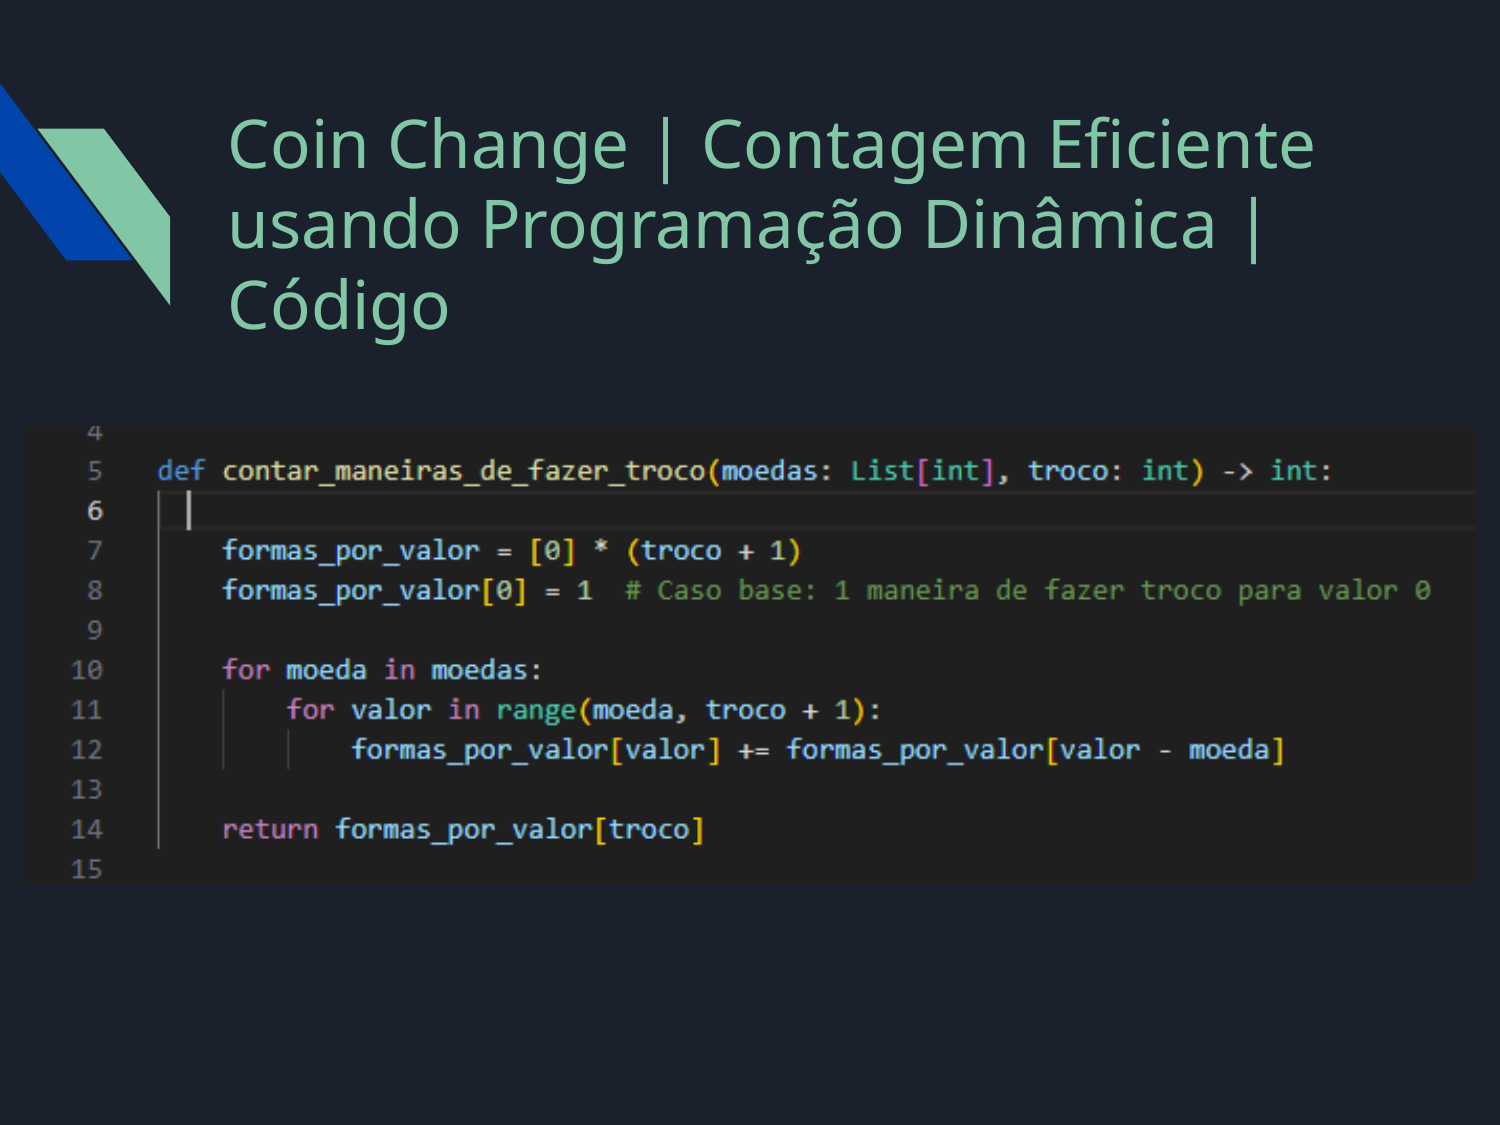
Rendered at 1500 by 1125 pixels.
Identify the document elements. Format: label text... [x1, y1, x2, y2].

title Coin Change | Contagem Eficiente usando Programação Dinâmica | Código [212, 86, 1368, 287]
picture [24, 426, 1475, 883]
